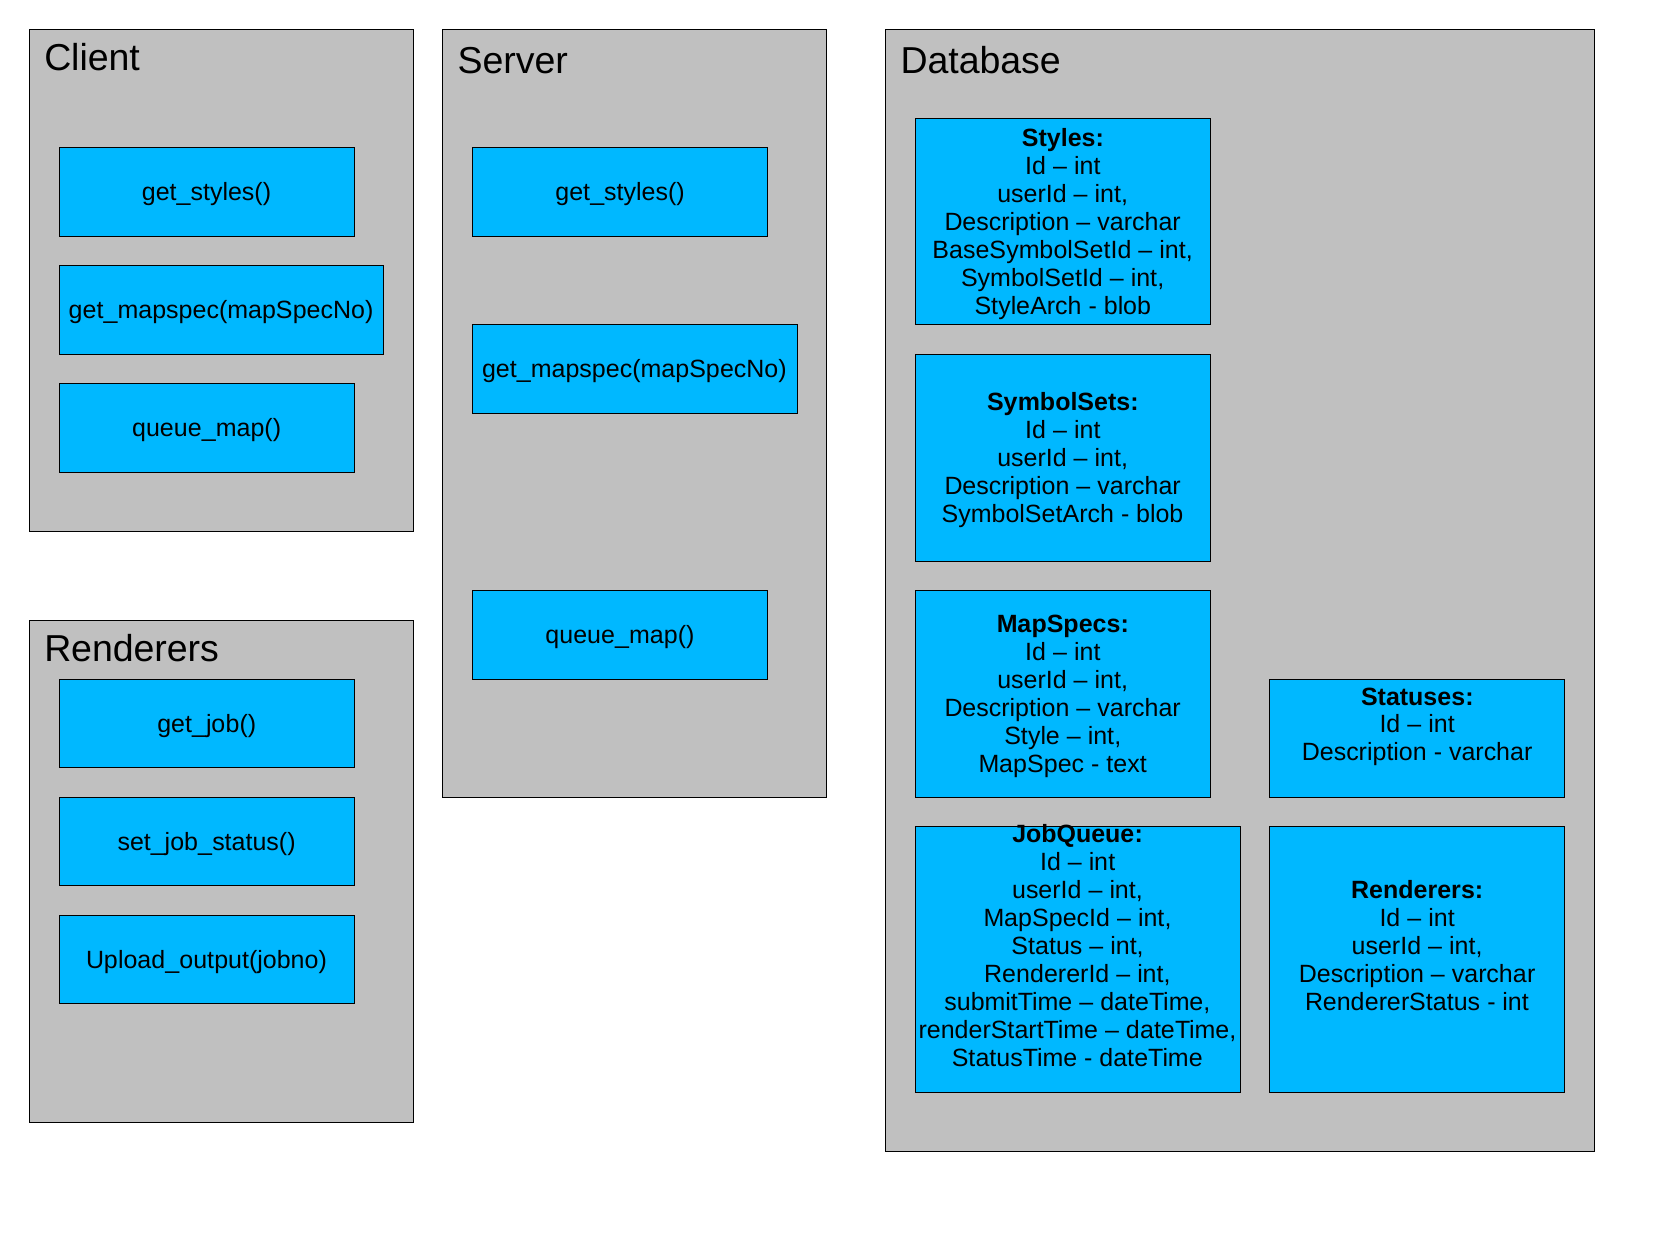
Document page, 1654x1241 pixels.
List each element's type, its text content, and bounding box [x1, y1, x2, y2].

text_box Statuses: Id – int Description - varchar [1269, 679, 1565, 798]
text_box [29, 29, 414, 532]
text_box queue_map() [59, 383, 355, 473]
text_box [885, 29, 1595, 1152]
text_box Client [29, 29, 178, 87]
text_box get_mapspec(mapSpecNo) [472, 324, 798, 414]
text_box Renderers: Id – int userId – int, Description – varchar RendererStatus - int [1269, 826, 1565, 1093]
text_box Styles: Id – int userId – int, Description – varchar BaseSymbolSetId – int, SymbolSetId – int, StyleArch - blob [915, 118, 1211, 325]
text_box get_styles() [59, 147, 355, 237]
text_box [29, 620, 414, 1123]
text_box MapSpecs: Id – int userId – int, Description – varchar Style – int, MapSpec - text [915, 590, 1211, 798]
text_box get_styles() [472, 147, 768, 237]
text_box [442, 29, 827, 798]
text_box queue_map() [472, 590, 768, 680]
text_box Database [885, 31, 1152, 89]
text_box SymbolSets: Id – int userId – int, Description – varchar SymbolSetArch - blob [915, 354, 1211, 562]
text_box Upload_output(jobno) [59, 915, 355, 1004]
text_box get_job() [59, 679, 355, 768]
text_box Renderers [29, 620, 296, 677]
text_box JobQueue: Id – int userId – int, MapSpecId – int, Status – int, RendererId – int, submitTime – dateTime, renderStartTime – dateTime, StatusTime - dateTime [915, 826, 1241, 1093]
text_box set_job_status() [59, 797, 355, 886]
text_box Server [442, 31, 591, 89]
text_box get_mapspec(mapSpecNo) [59, 265, 384, 355]
